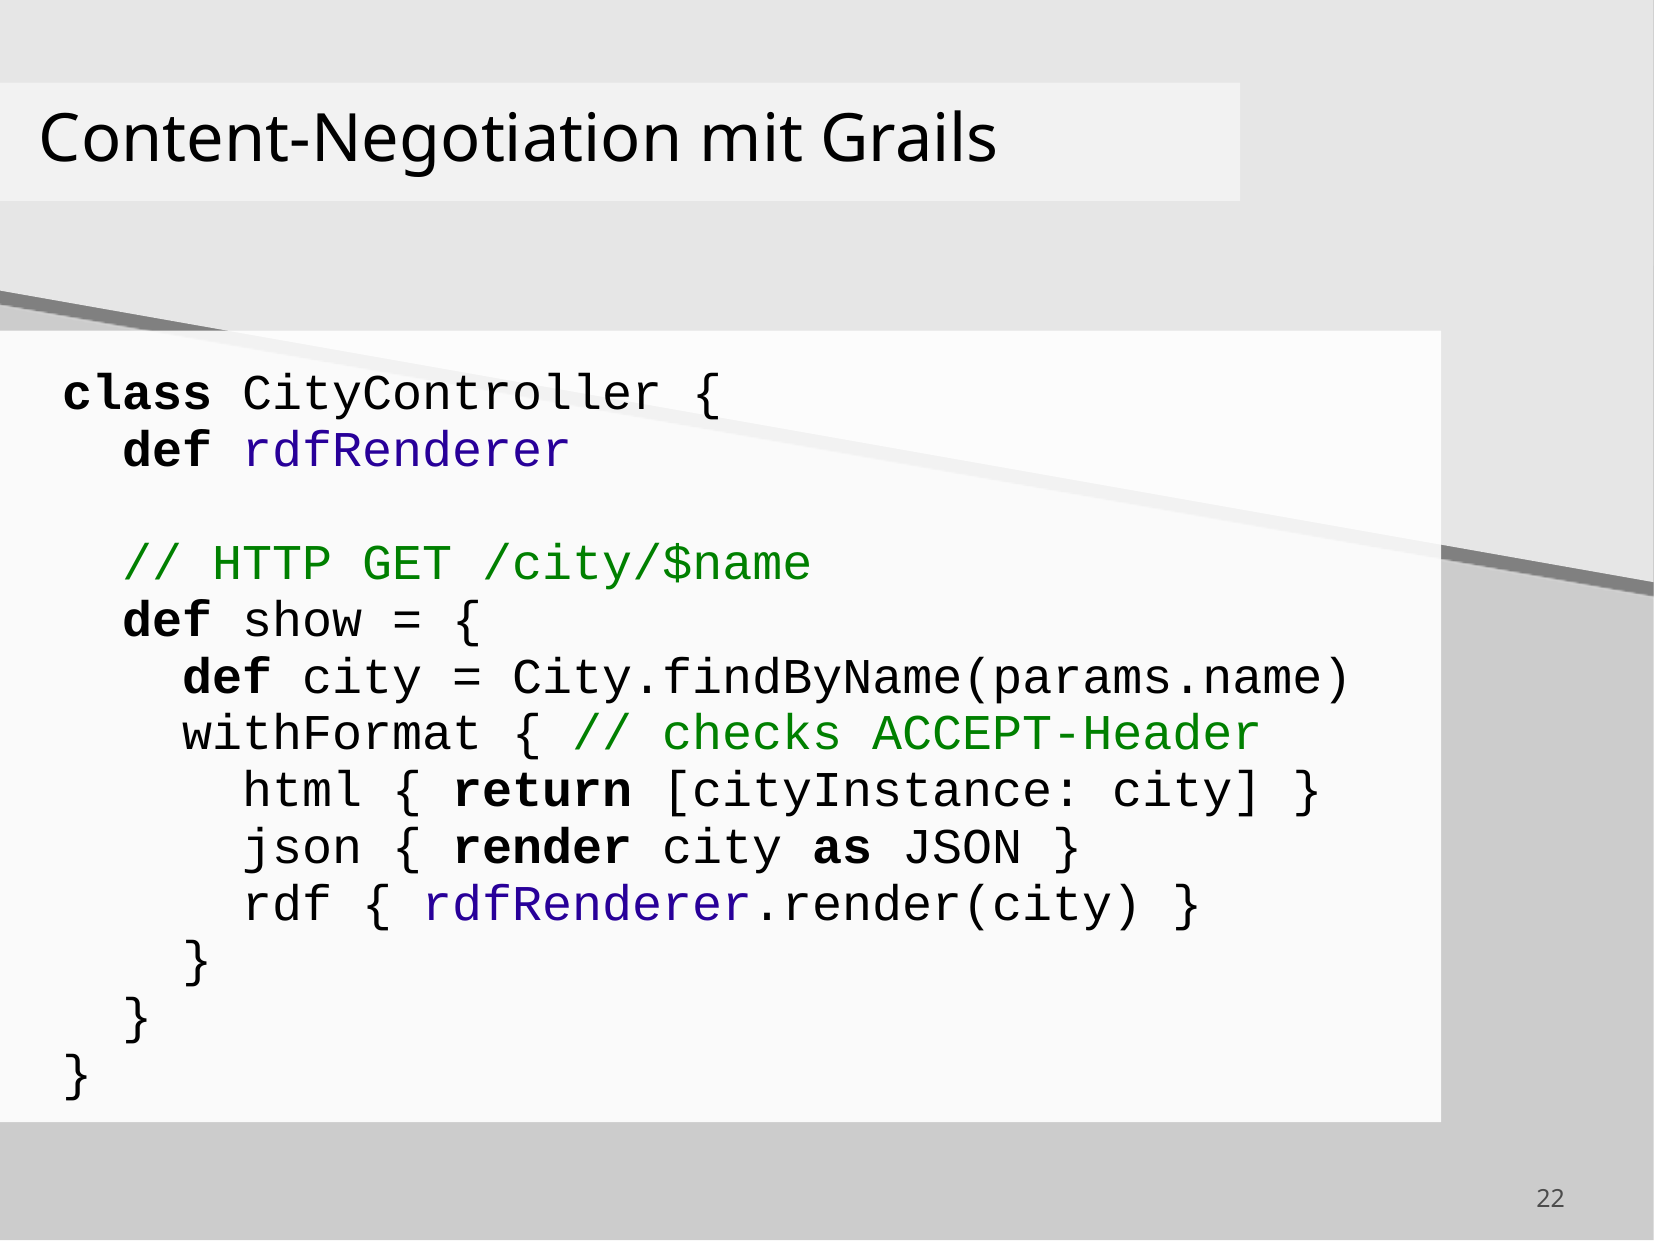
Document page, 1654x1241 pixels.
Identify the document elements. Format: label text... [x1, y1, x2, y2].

text_box Content-Negotiation mit Grails [24, 82, 1108, 191]
text_box class CityController { def rdfRenderer // HTTP GET /city/$name def show = { def city = City.findByName(params.name) withFormat { // checks ACCEPT-Header html { return [cityInstance: city] } json { render city as JSON } rdf { rdfRenderer.render(city) } } } } [47, 360, 1444, 1113]
text_box [0, 330, 1442, 1123]
text_box [0, 82, 1241, 201]
